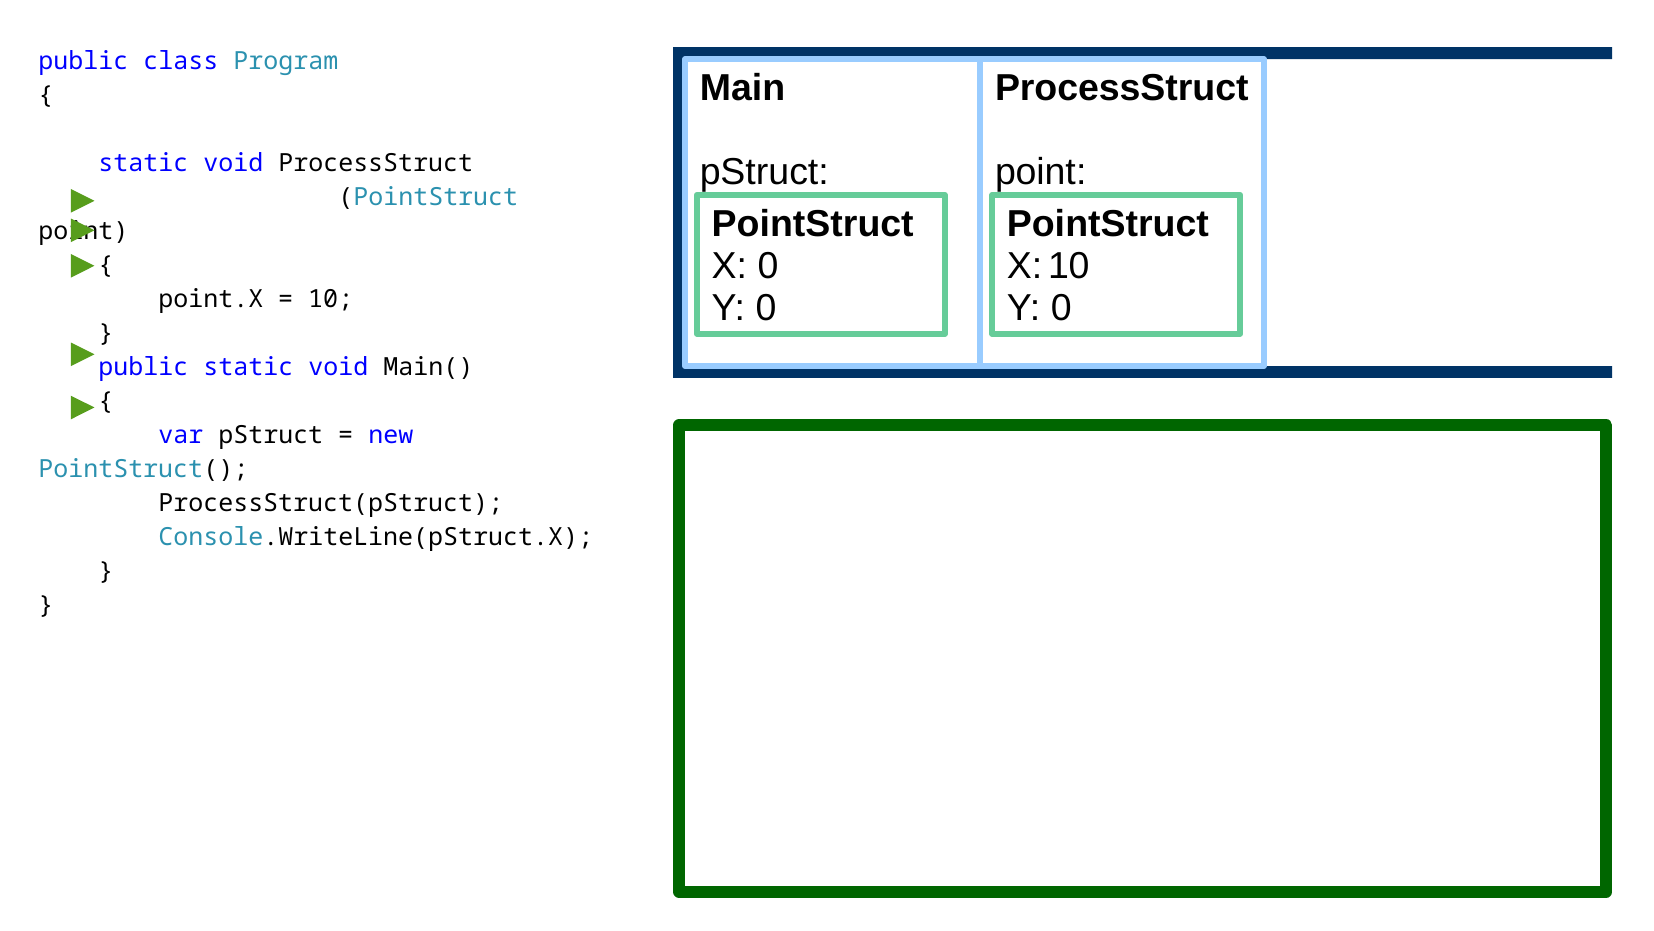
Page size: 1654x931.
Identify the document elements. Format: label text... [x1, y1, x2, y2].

text_box [70, 253, 95, 278]
text_box [70, 188, 95, 213]
text_box public class Program { static void ProcessStruct (PointStruct point) { point.X = 10; } public static void Main() { var pStruct = new PointStruct(); ProcessStruct(pStruct); Console.WriteLine(pStruct.X); } } [23, 35, 615, 489]
text_box [70, 218, 95, 243]
text_box Main pStruct: [685, 59, 977, 242]
text_box [673, 47, 1613, 378]
text_box PointStruct X: 0 Y: 0 [696, 194, 945, 367]
text_box ProcessStruct point: [980, 59, 1264, 242]
text_box 10 [1039, 241, 1099, 290]
text_box [70, 395, 95, 420]
text_box [70, 342, 95, 367]
text_box PointStruct X: 0 Y: 0 [992, 194, 1241, 367]
